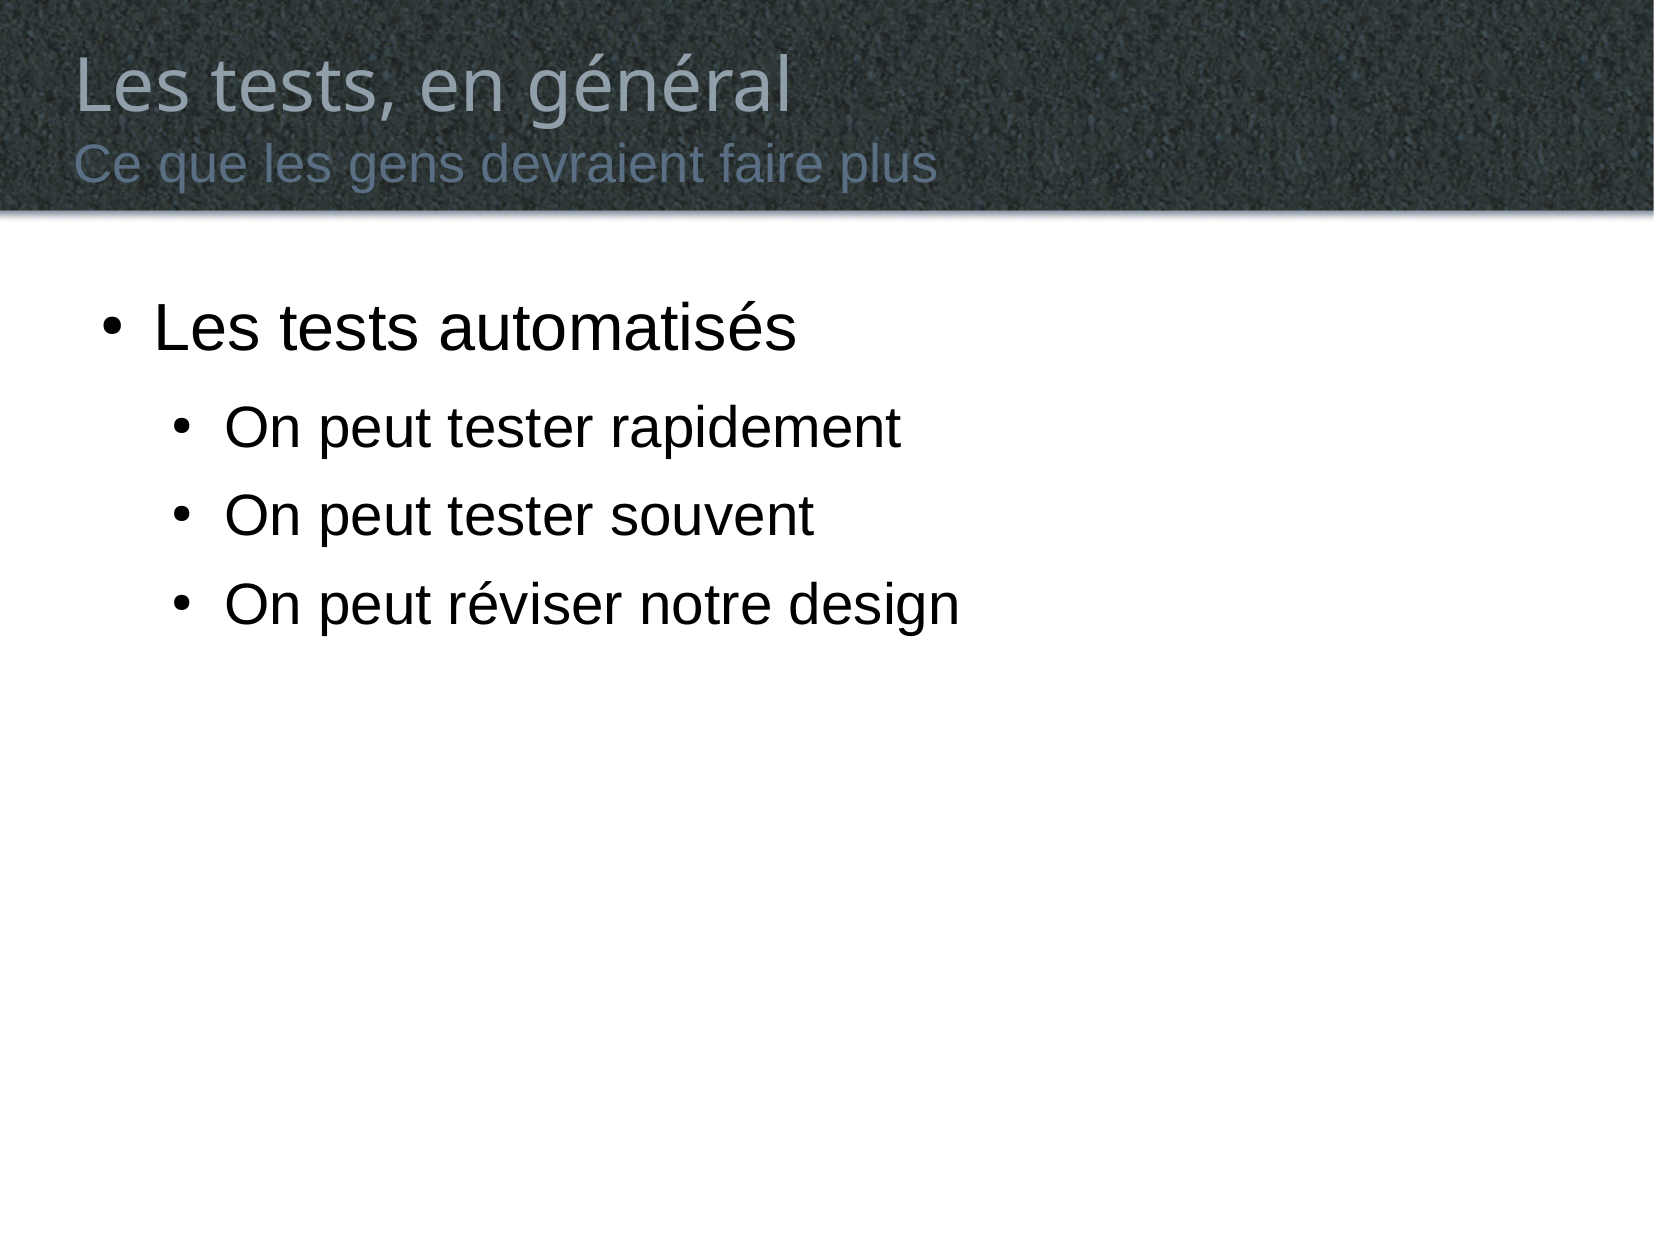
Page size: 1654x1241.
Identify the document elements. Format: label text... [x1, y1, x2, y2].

text_box Les tests, en général Ce que les gens devraient faire plus [59, 23, 1554, 205]
picture [0, 0, 1654, 1241]
list Les tests automatisés On peut tester rapidement On peut tester souvent On peut réviser notre design [82, 290, 1571, 1094]
